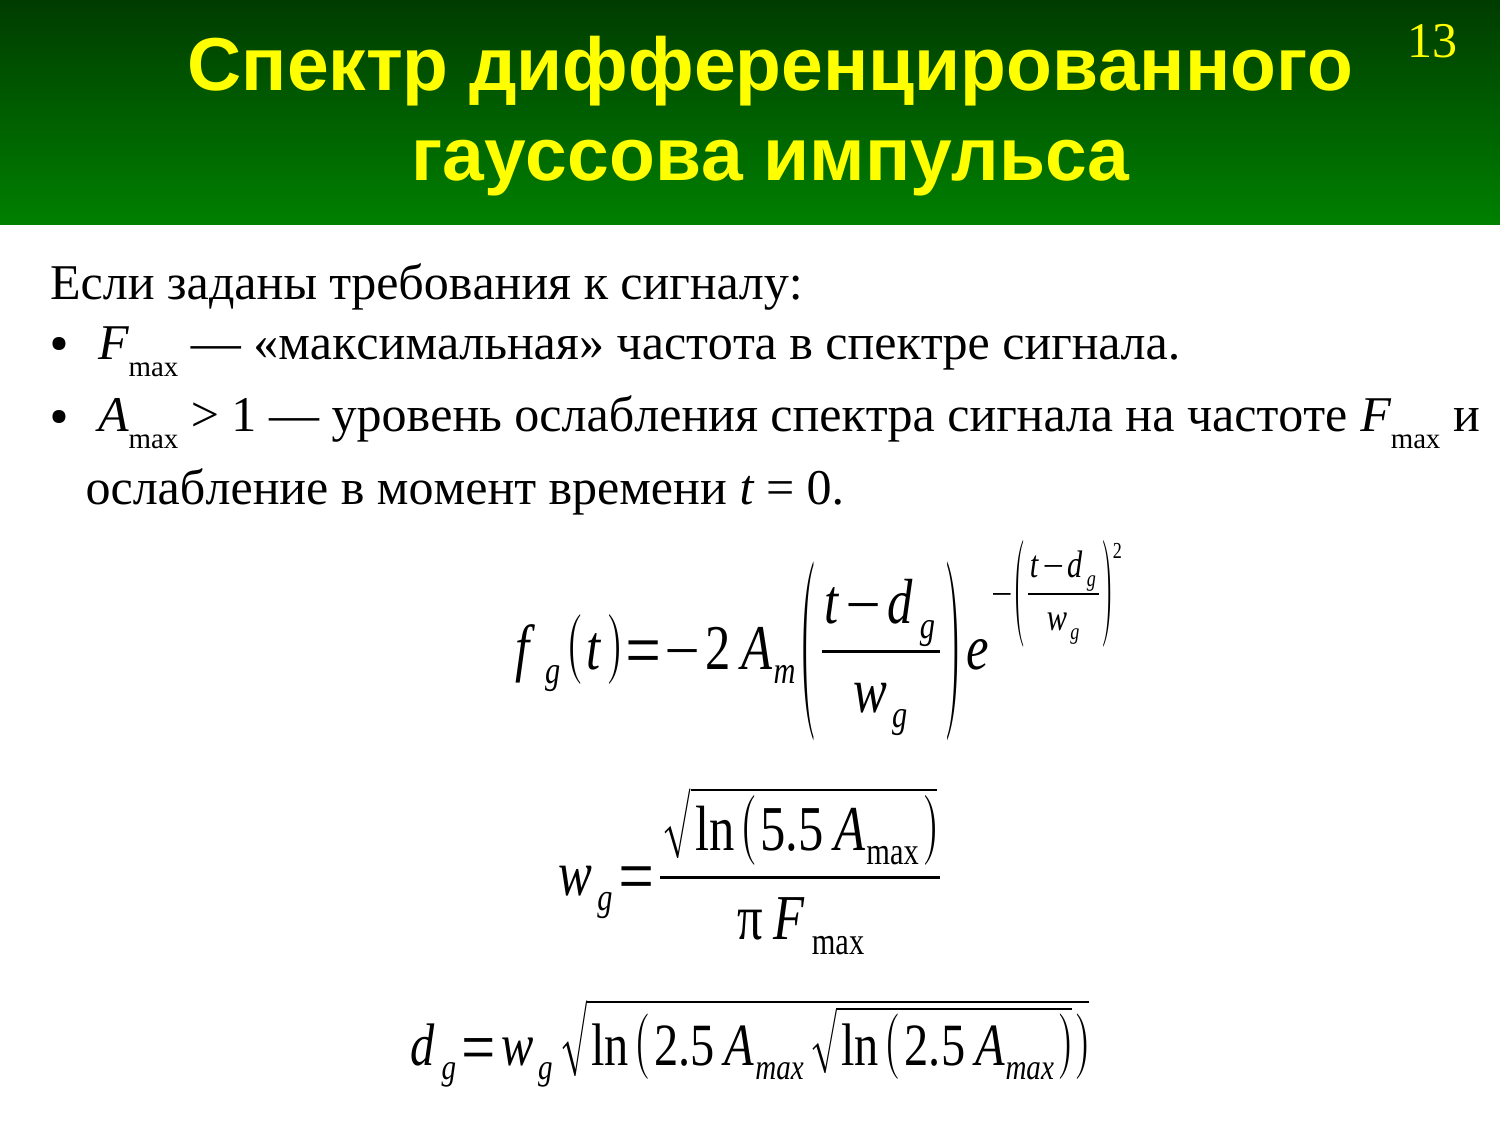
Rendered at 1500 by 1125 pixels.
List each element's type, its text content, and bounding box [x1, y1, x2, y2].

chart [483, 537, 1144, 745]
title Спектр дифференцированного гауссова импульса [100, 7, 1441, 204]
chart [535, 785, 965, 963]
text_box Если заданы требования к сигналу: Fmax — «максимальная» частота в спектре сигнала. Amax > 1 — уровень ослабления спектра сигнала на частоте Fmax и ослабление в момент времени t = 0. [35, 242, 1500, 556]
chart [388, 998, 1112, 1087]
